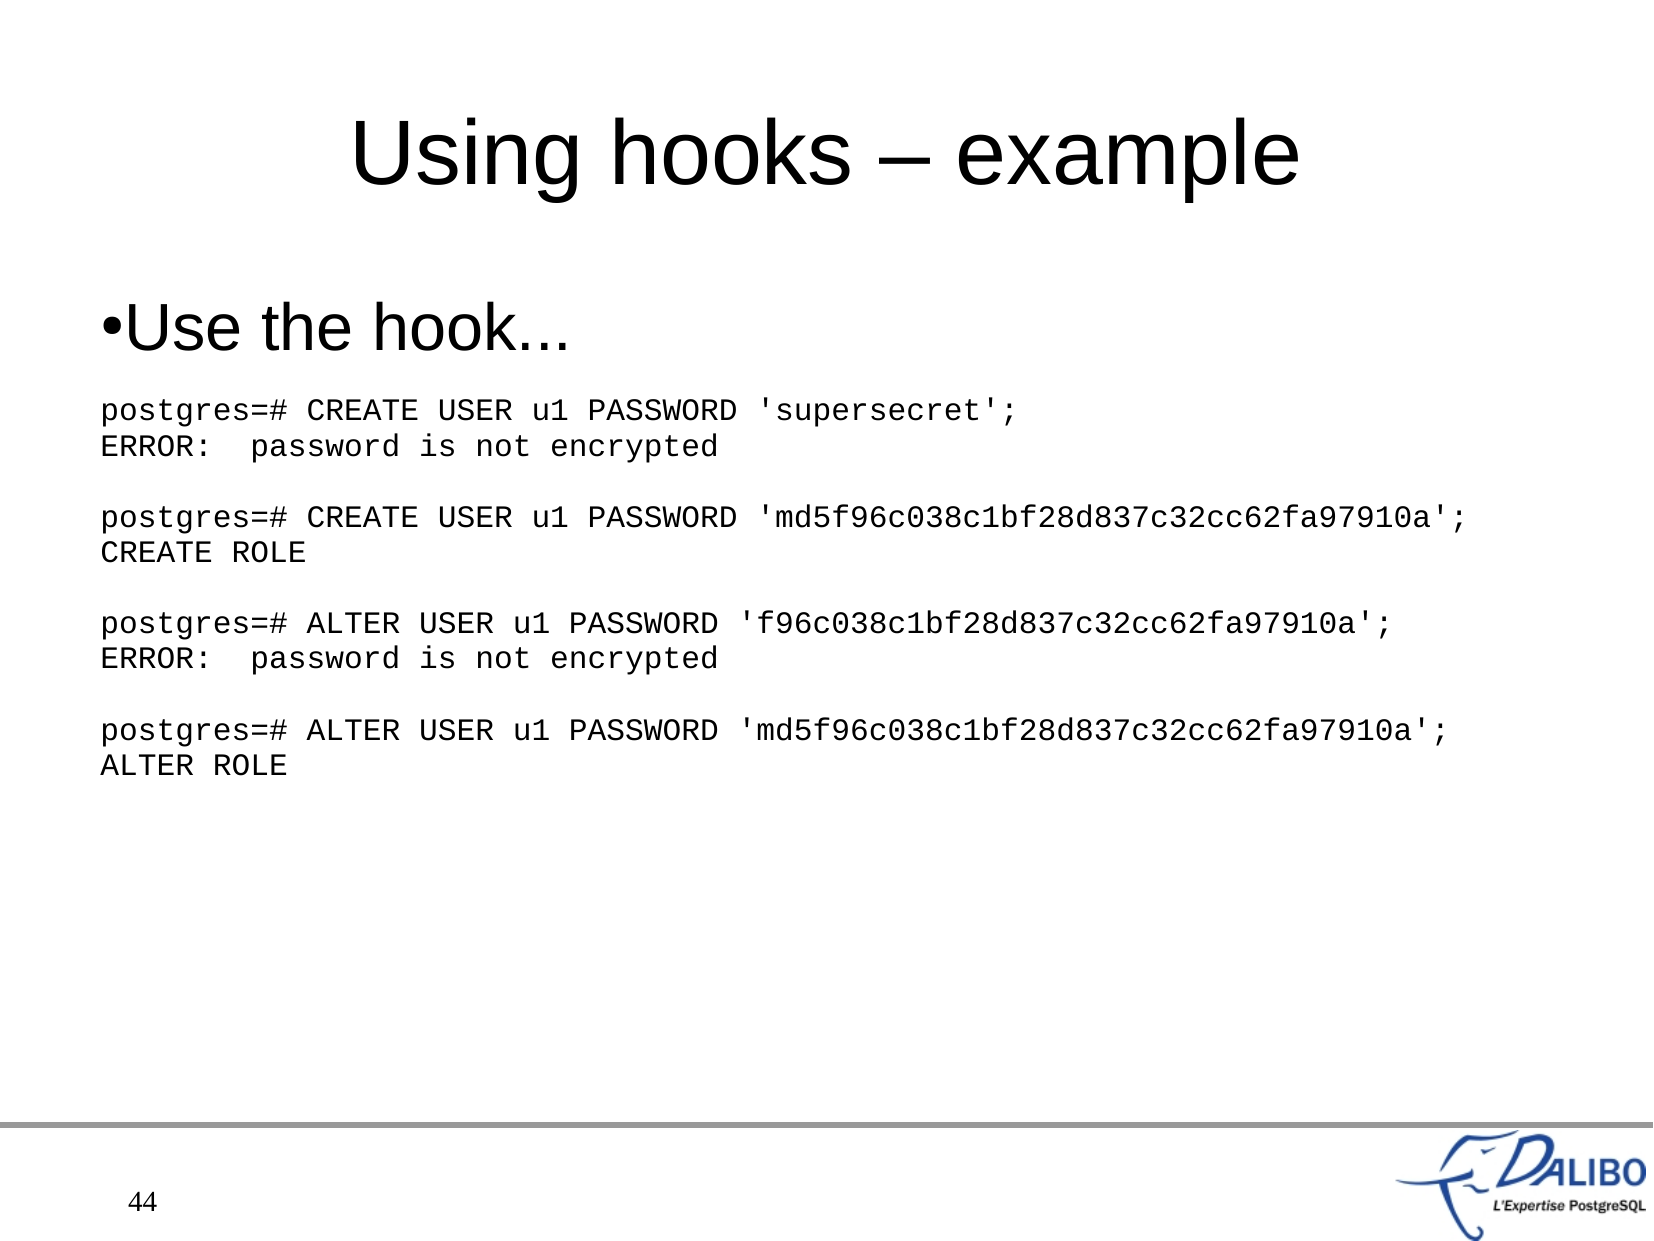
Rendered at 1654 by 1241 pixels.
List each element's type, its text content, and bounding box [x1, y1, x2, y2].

picture [1395, 1130, 1646, 1241]
list Use the hook... postgres=# CREATE USER u1 PASSWORD 'supersecret'; ERROR: password is not encrypted postgres=# CREATE USER u1 PASSWORD 'md5f96c038c1bf28d837c32cc62fa97910a'; CREATE ROLE postgres=# ALTER USER u1 PASSWORD 'f96c038c1bf28d837c32cc62fa97910a'; ERROR: password is not encrypted postgres=# ALTER USER u1 PASSWORD 'md5f96c038c1bf28d837c32cc62fa97910a'; ALTER ROLE [82, 290, 1571, 1109]
title Using hooks – example [82, 49, 1571, 257]
